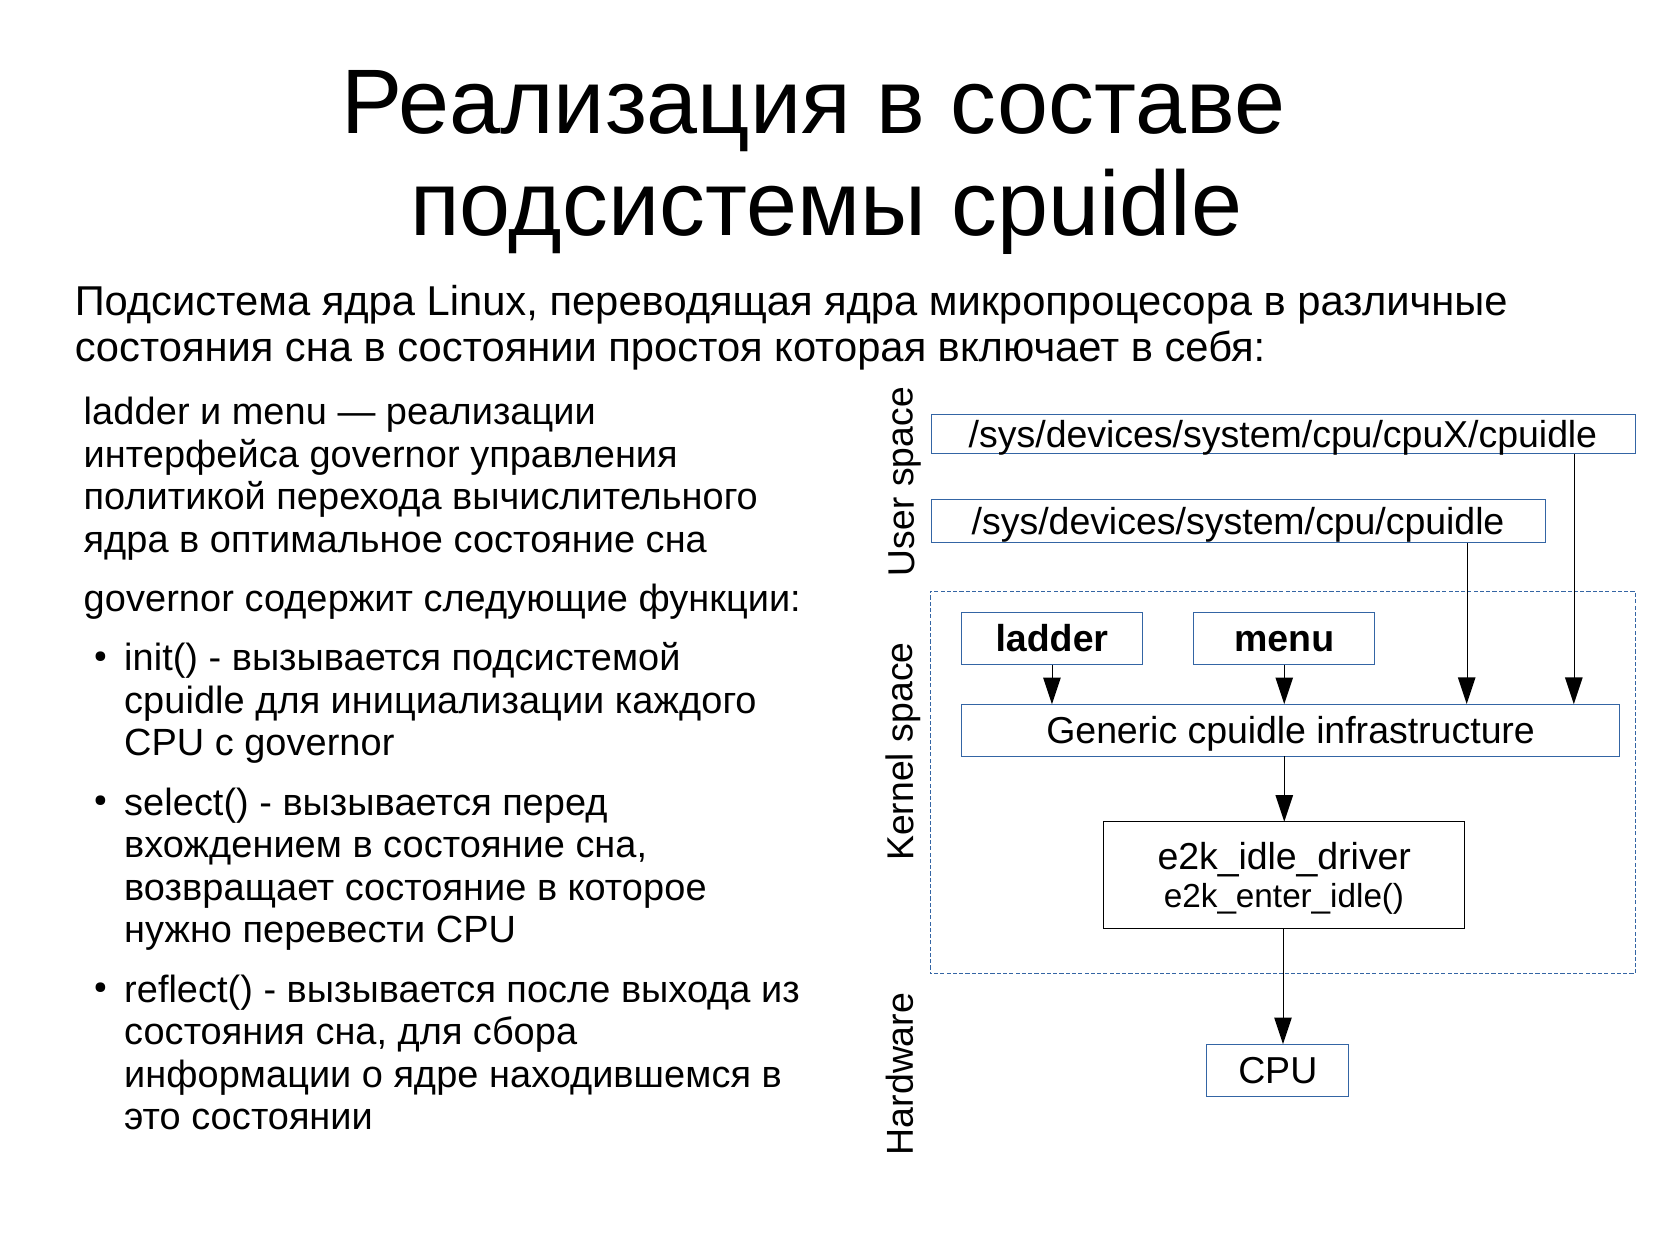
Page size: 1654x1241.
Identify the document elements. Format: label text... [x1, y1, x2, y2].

list ladder и menu — реализации интерфейса governor управления политикой перехода вычислительного ядра в оптимальное состояние сна governor содержит следующие функции: init() - вызывается подсистемой cpuidle для инициализации каждого CPU с governor select() - вызывается перед вхождением в состояние сна, возвращает состояние в которое нужно перевести CPU reflect() - вызывается после выхода из состояния сна, для сбора информации о ядре находившемся в это состоянии [83, 390, 811, 1171]
text_box /sys/devices/system/cpu/cpuidle [931, 499, 1546, 543]
text_box e2k_idle_driver e2k_enter_idle() [1103, 821, 1465, 929]
text_box Generic cpuidle infrastructure [961, 704, 1620, 757]
text_box ladder [961, 612, 1143, 665]
text_box menu [1193, 612, 1375, 665]
text_box Подсистема ядра Linux, переводящая ядра микропроцесора в различные состояния сна в состоянии простоя которая включает в себя: [60, 270, 1583, 378]
text_box CPU [1206, 1044, 1349, 1097]
title Реализация в составе подсистемы cpuidle [82, 49, 1571, 257]
text_box Kernel space [870, 621, 931, 876]
text_box Hardware [871, 974, 930, 1170]
text_box /sys/devices/system/cpu/cpuX/cpuidle [931, 414, 1636, 454]
text_box User space [870, 367, 932, 592]
